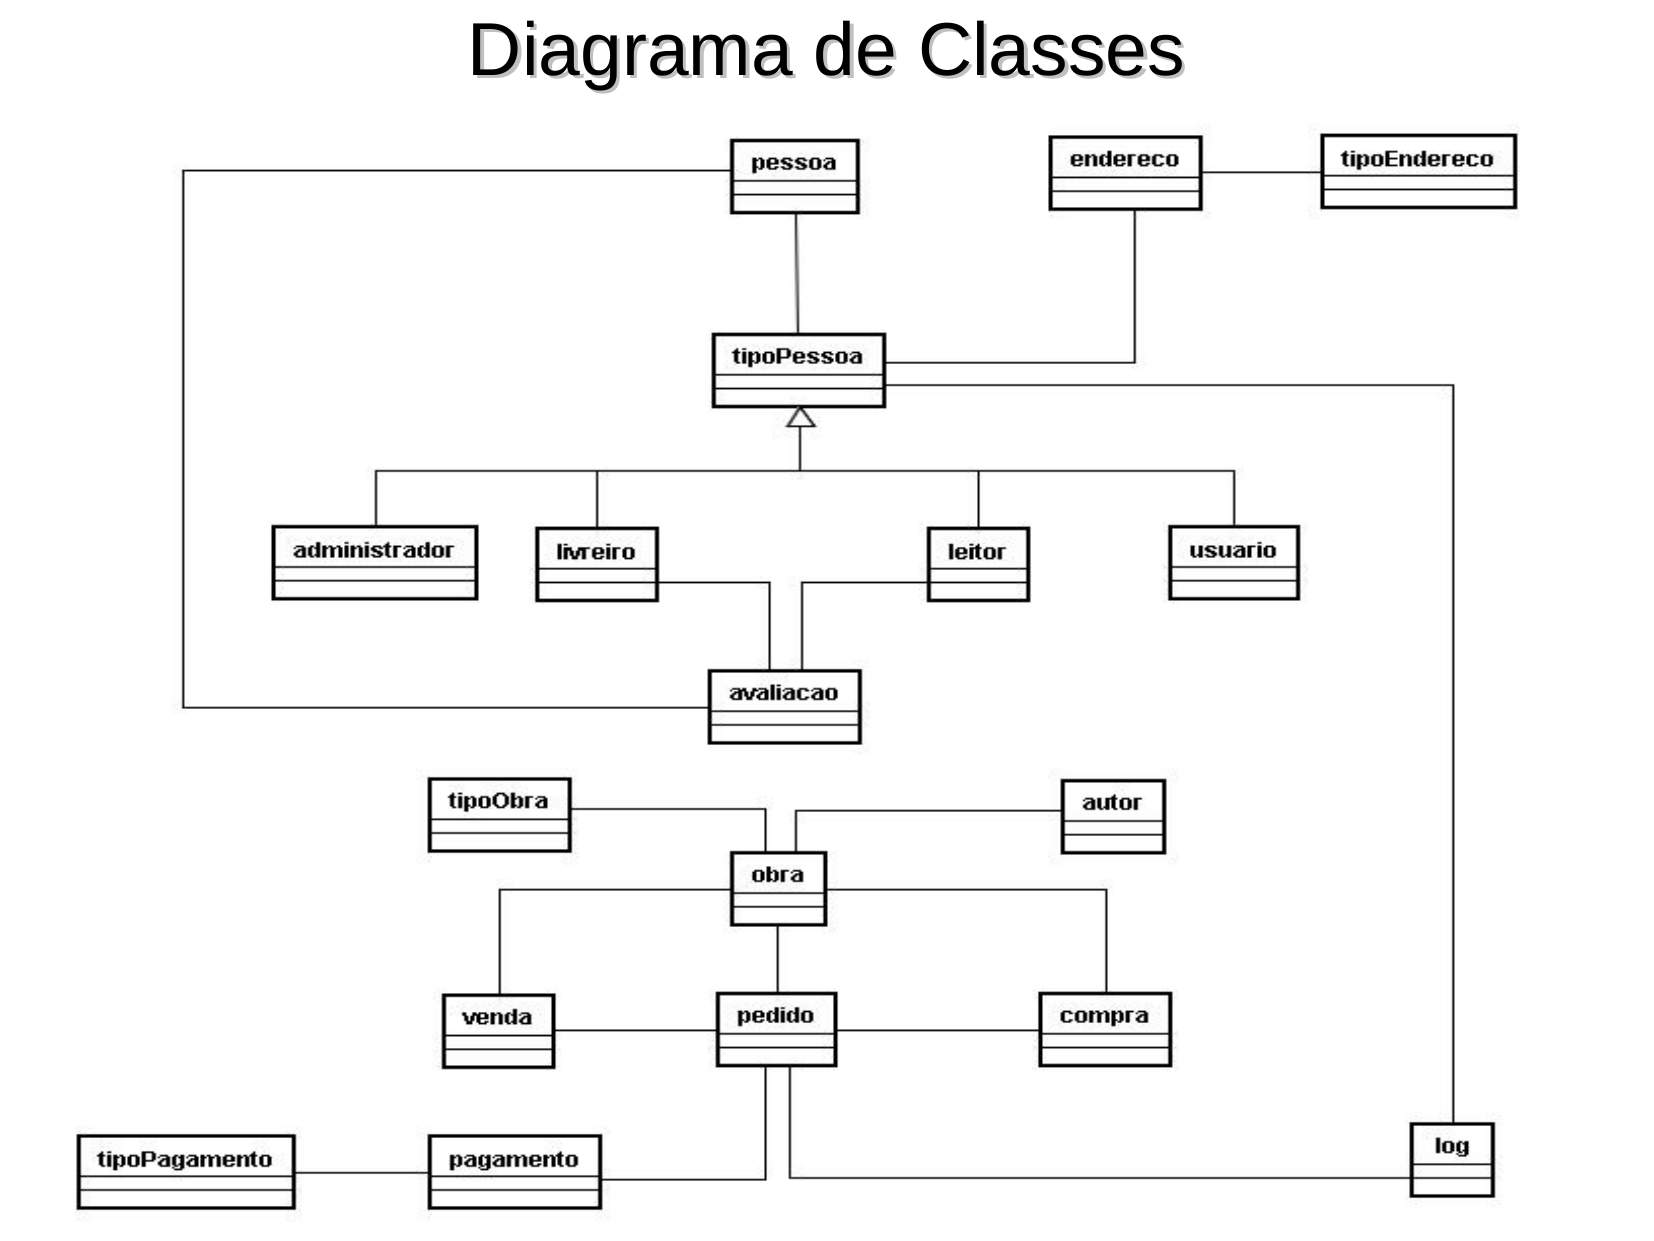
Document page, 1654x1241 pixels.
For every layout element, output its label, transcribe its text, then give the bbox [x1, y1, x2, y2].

picture [59, 110, 1536, 1241]
text_box Diagrama de Classes [0, 0, 1654, 108]
